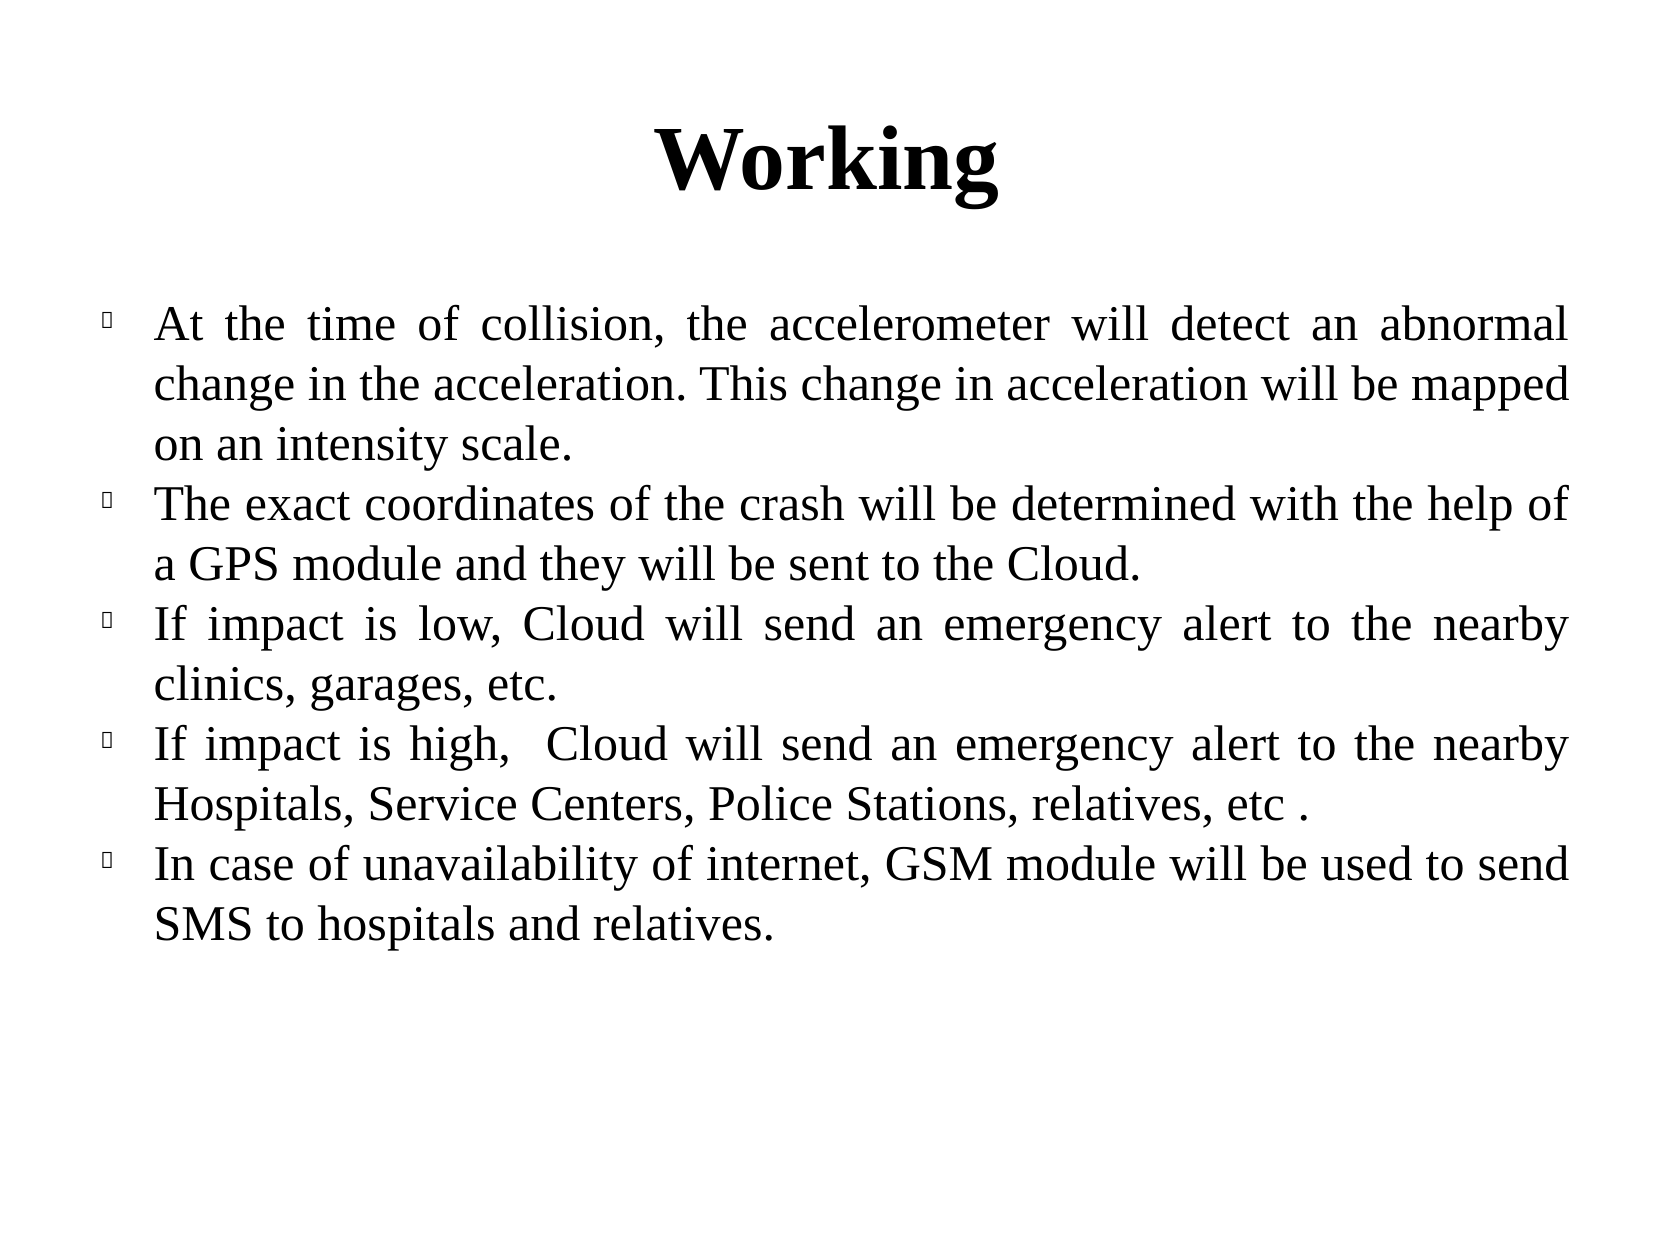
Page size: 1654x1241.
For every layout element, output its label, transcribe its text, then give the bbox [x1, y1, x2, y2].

text_box At the time of collision, the accelerometer will detect an abnormal change in the acceleration. This change in acceleration will be mapped on an intensity scale. The exact coordinates of the crash will be determined with the help of a GPS module and they will be sent to the Cloud. If impact is low, Cloud will send an emergency alert to the nearby clinics, garages, etc. If impact is high, Cloud will send an emergency alert to the nearby Hospitals, Service Centers, Police Stations, relatives, etc . In case of unavailability of internet, GSM module will be used to send SMS to hospitals and relatives. [82, 290, 1571, 1010]
text_box Working [82, 49, 1571, 257]
